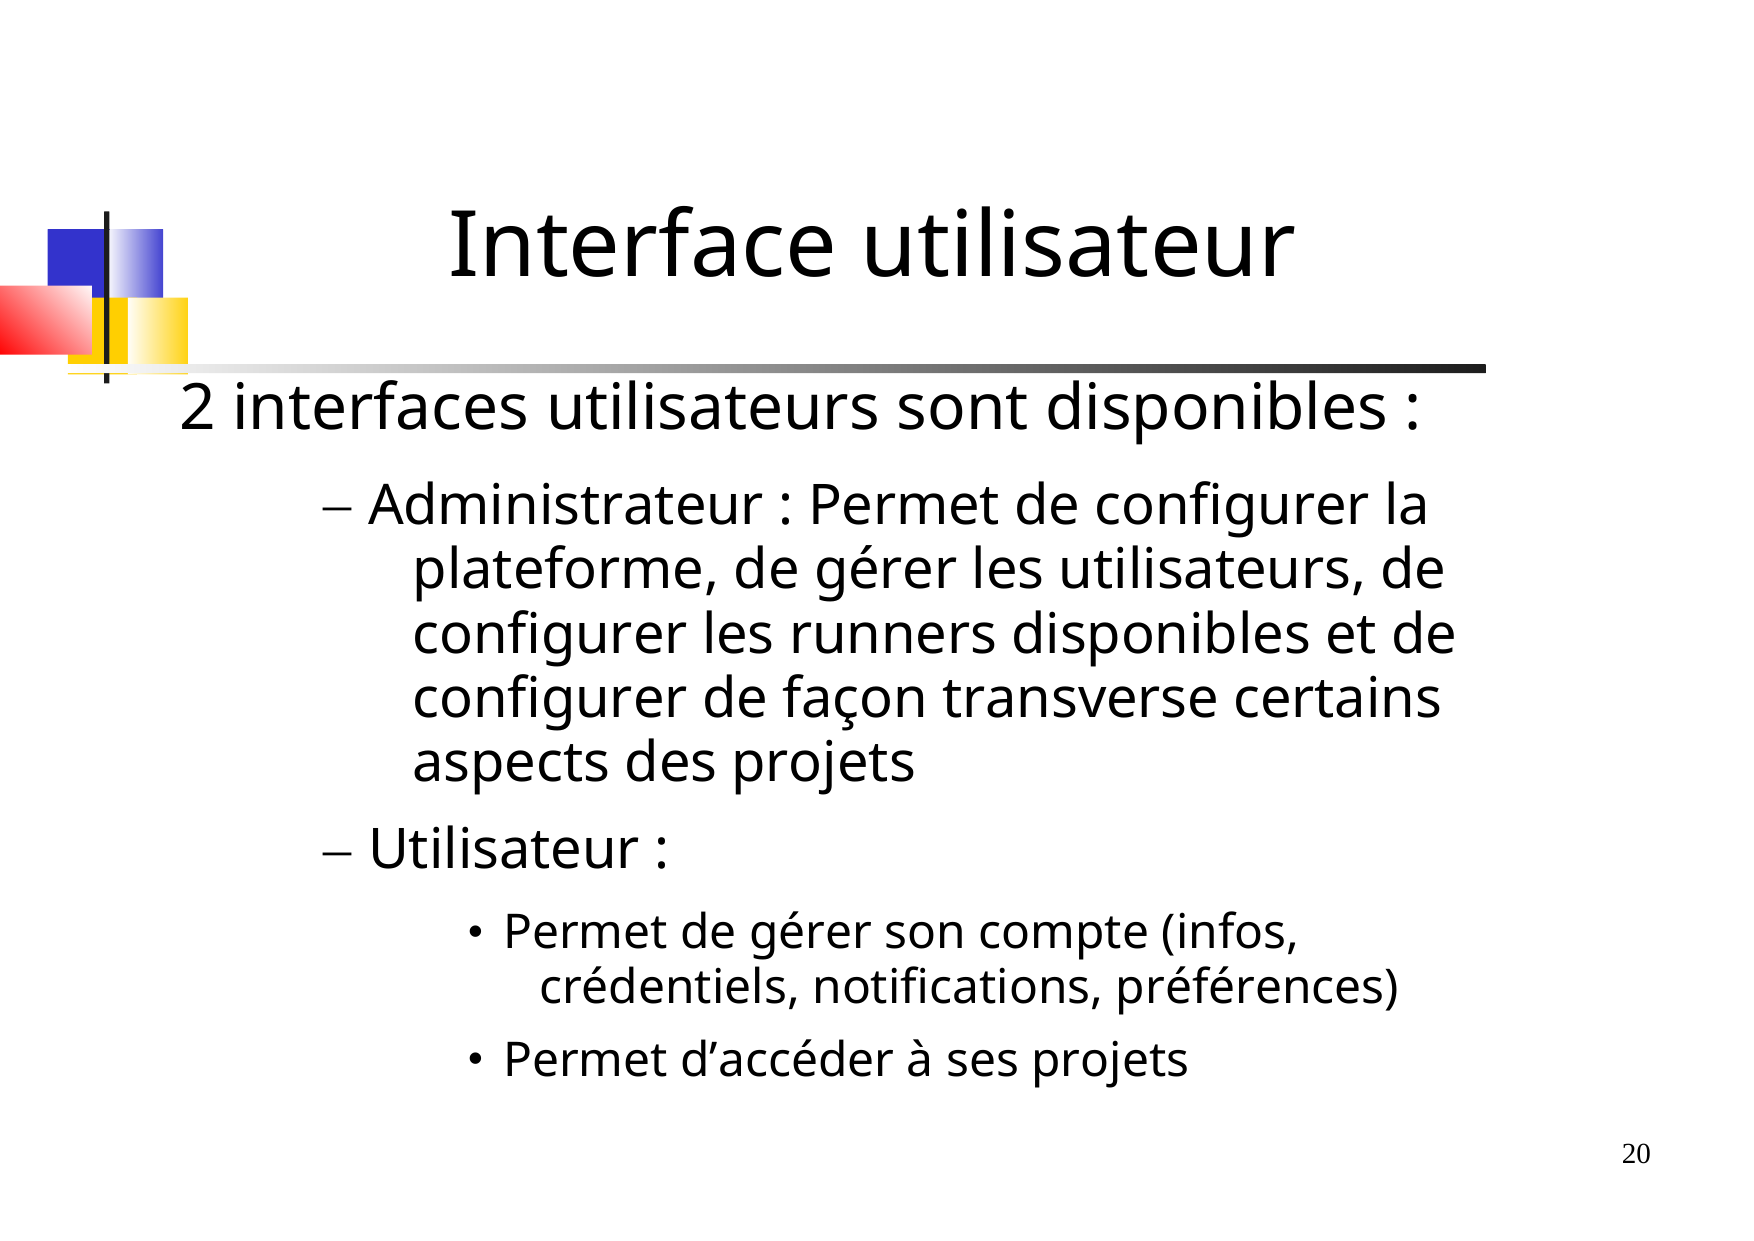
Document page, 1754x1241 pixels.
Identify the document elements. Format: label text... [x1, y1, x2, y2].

list 2 interfaces utilisateurs sont disponibles : Administrateur : Permet de configurer la plateforme, de gérer les utilisateurs, de configurer les runners disponibles et de configurer de façon transverse certains aspects des projets Utilisateur : Permet de gérer son compte (infos, crédentiels, notifications, préférences) Permet d’accéder à ses projets [179, 371, 1567, 1091]
title Interface utilisateur [179, 139, 1567, 351]
